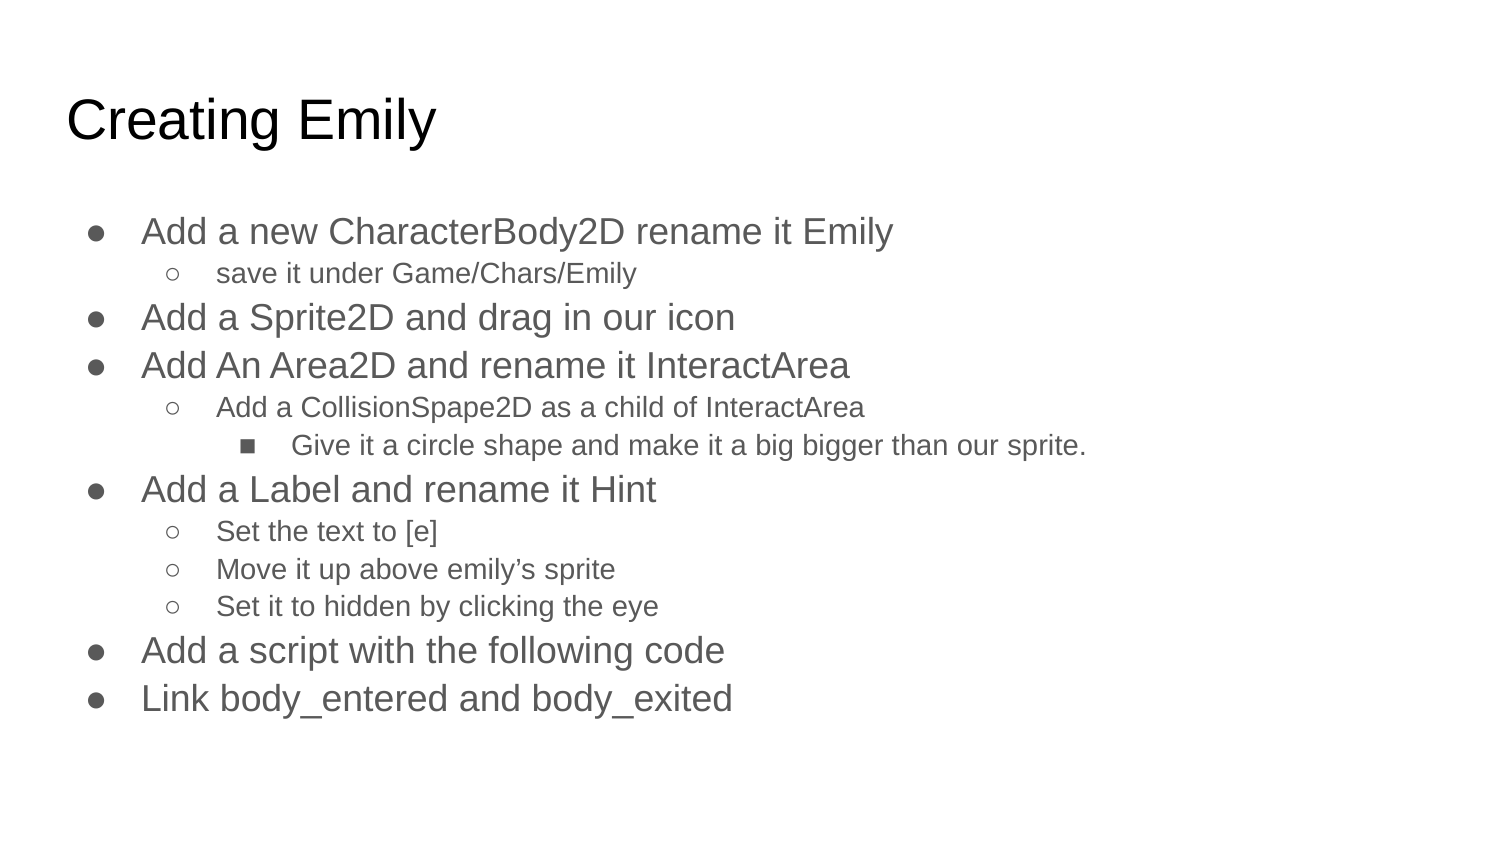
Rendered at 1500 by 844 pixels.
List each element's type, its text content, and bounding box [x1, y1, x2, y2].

title Creating Emily [51, 72, 1449, 167]
list Add a new CharacterBody2D rename it Emily save it under Game/Chars/Emily Add a Sprite2D and drag in our icon Add An Area2D and rename it InteractArea Add a CollisionSpape2D as a child of InteractArea Give it a circle shape and make it a big bigger than our sprite. Add a Label and rename it Hint Set the text to [e] Move it up above emily’s sprite Set it to hidden by clicking the eye Add a script with the following code Link body_entered and body_exited [51, 189, 1449, 750]
